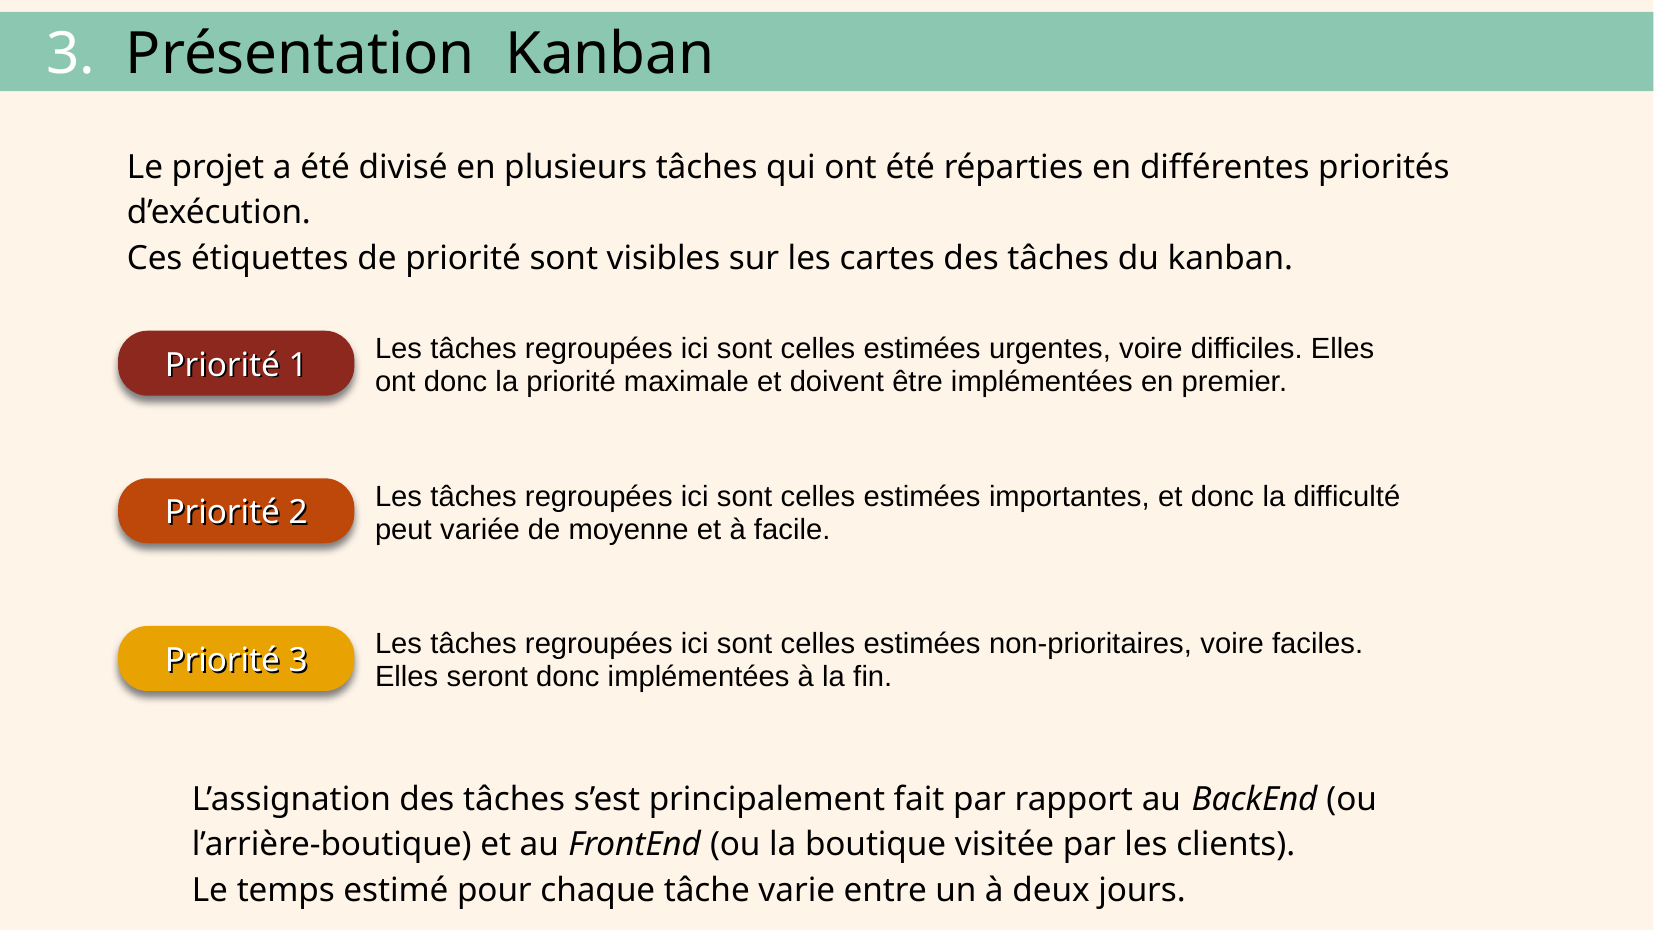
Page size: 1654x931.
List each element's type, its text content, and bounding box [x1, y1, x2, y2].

text_box Les tâches regroupées ici sont celles estimées non-prioritaires, voire faciles. Elles seront donc implémentées à la fin. [360, 620, 1424, 709]
text_box Priorité 3 [118, 625, 355, 691]
text_box Le projet a été divisé en plusieurs tâches qui ont été réparties en différentes priorités d’exécution. Ces étiquettes de priorité sont visibles sur les cartes des tâches du kanban. [112, 135, 1560, 284]
text_box L’assignation des tâches s’est principalement fait par rapport au BackEnd (ou l’arrière-boutique) et au FrontEnd (ou la boutique visitée par les clients). Le temps estimé pour chaque tâche varie entre un à deux jours. [177, 767, 1477, 900]
text_box Priorité 2 [118, 478, 355, 544]
title 3. Présentation Kanban [0, 14, 1654, 89]
text_box Les tâches regroupées ici sont celles estimées importantes, et donc la difficulté peut variée de moyenne et à facile. [360, 472, 1424, 562]
text_box Les tâches regroupées ici sont celles estimées urgentes, voire difficiles. Elles ont donc la priorité maximale et doivent être implémentées en premier. [360, 324, 1424, 414]
text_box Priorité 1 [118, 330, 355, 396]
